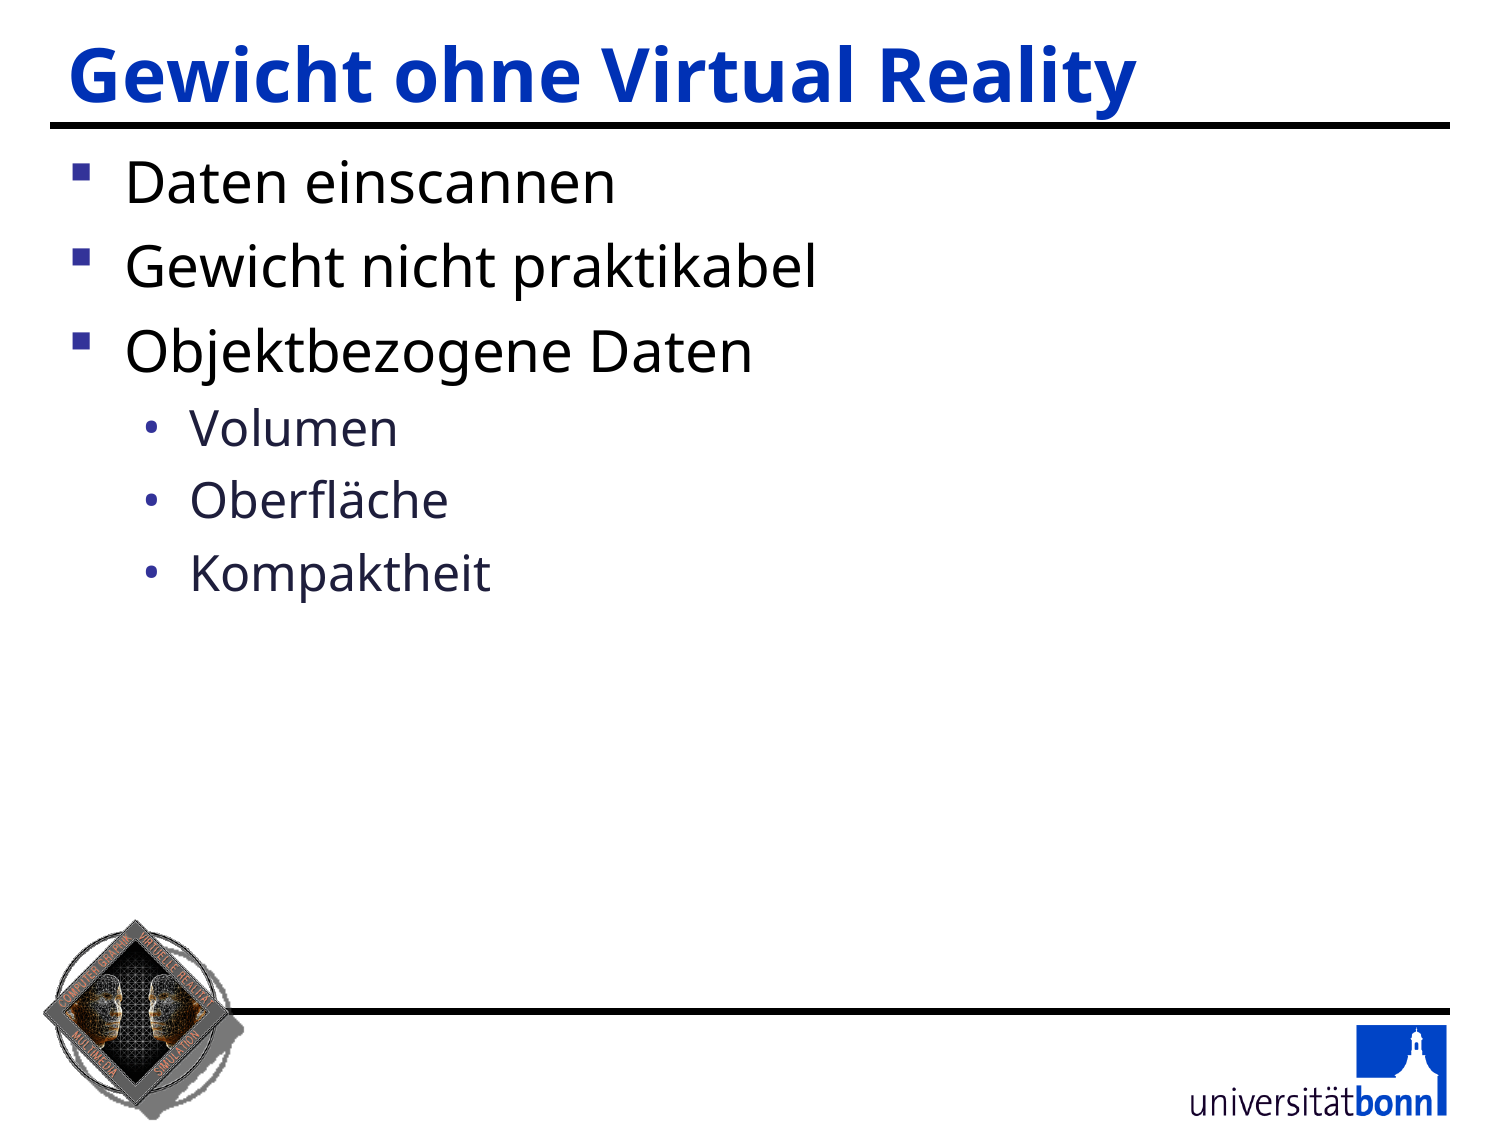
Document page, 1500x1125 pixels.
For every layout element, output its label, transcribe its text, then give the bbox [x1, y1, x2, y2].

list Daten einscannen Gewicht nicht praktikabel Objektbezogene Daten Volumen Oberfläche Kompaktheit [53, 137, 1430, 898]
title Gewicht ohne Virtual Reality [53, 18, 1447, 126]
picture [41, 917, 229, 1106]
picture [1189, 1023, 1448, 1117]
